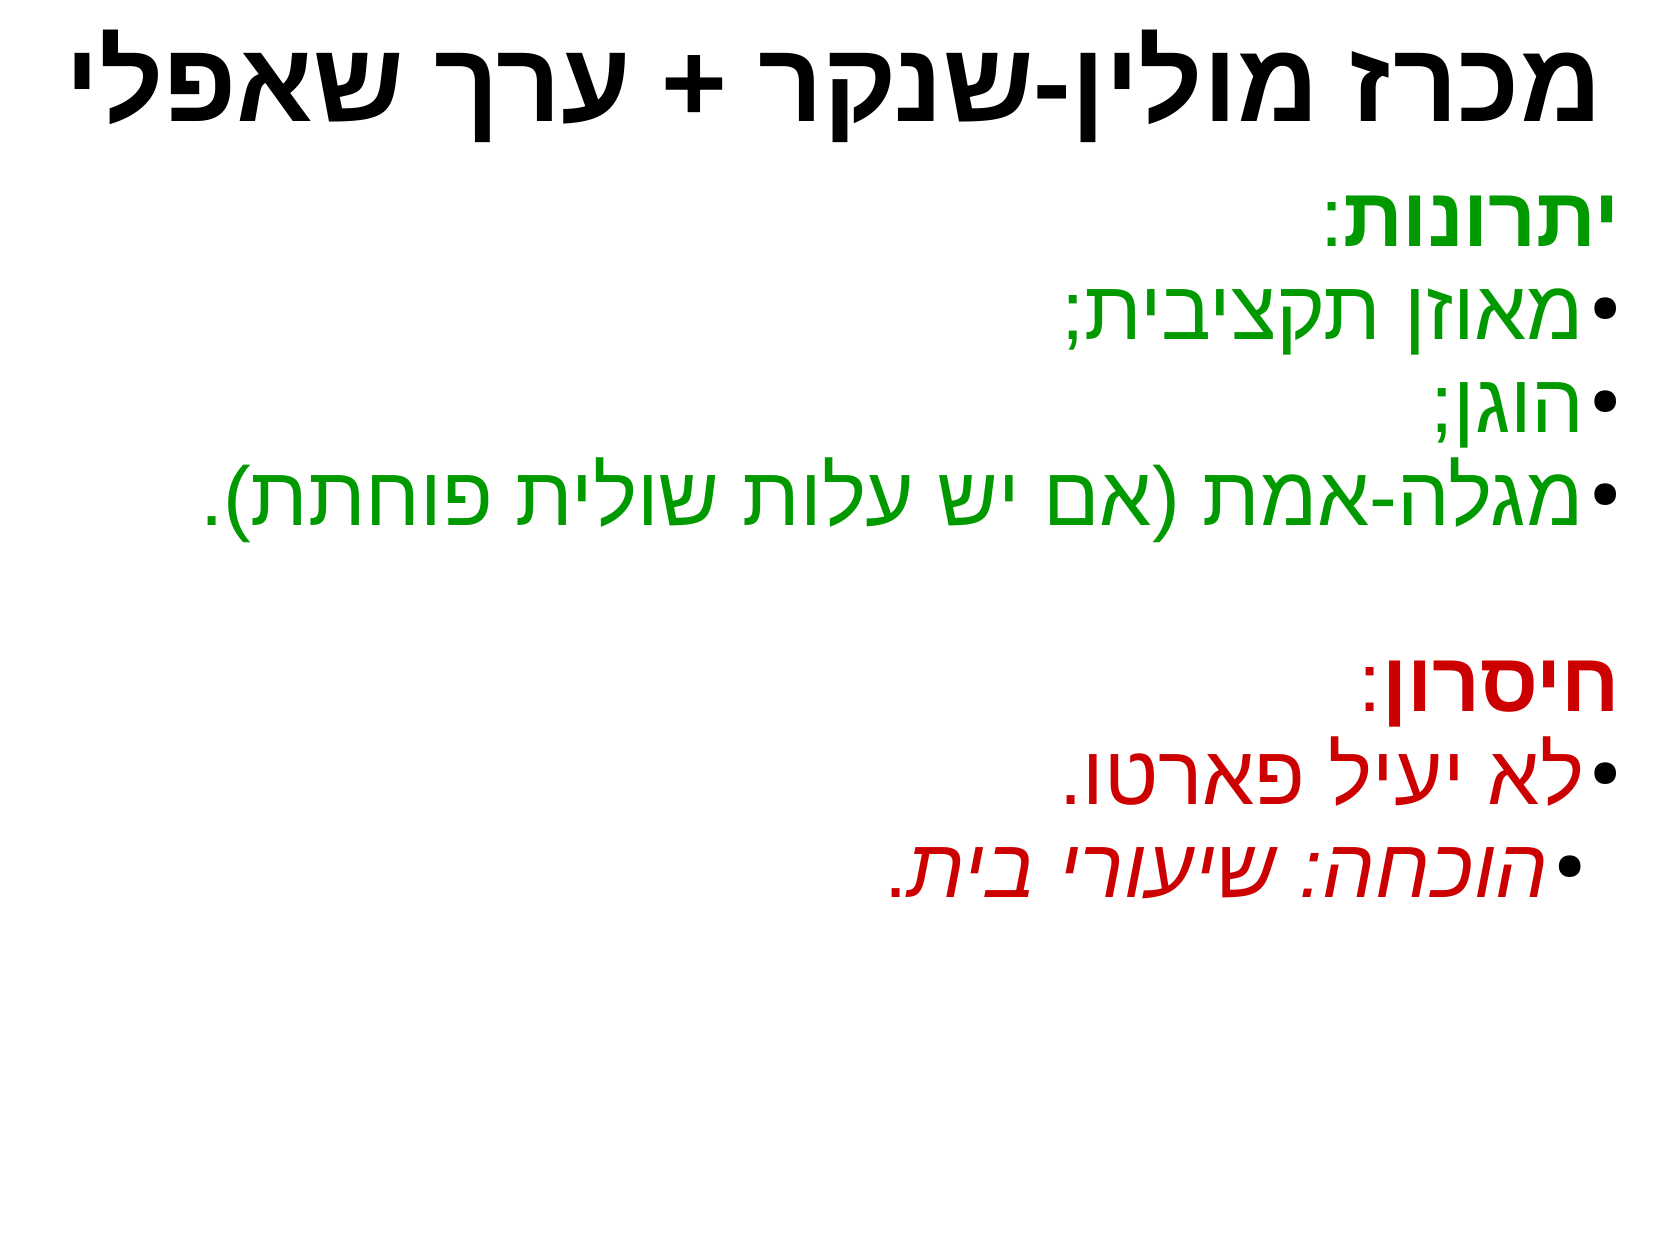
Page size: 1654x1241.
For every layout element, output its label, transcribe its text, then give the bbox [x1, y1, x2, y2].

title מכרז מולין-שנקר + ערך שאפלי [15, 15, 1654, 150]
text_box יתרונות: מאוזן תקציבית; הוגן; מגלה-אמת (אם יש עלות שולית פוחתת). חיסרון: לא יעיל פארטו. הוכחה: שיעורי בית. [15, 163, 1636, 1216]
